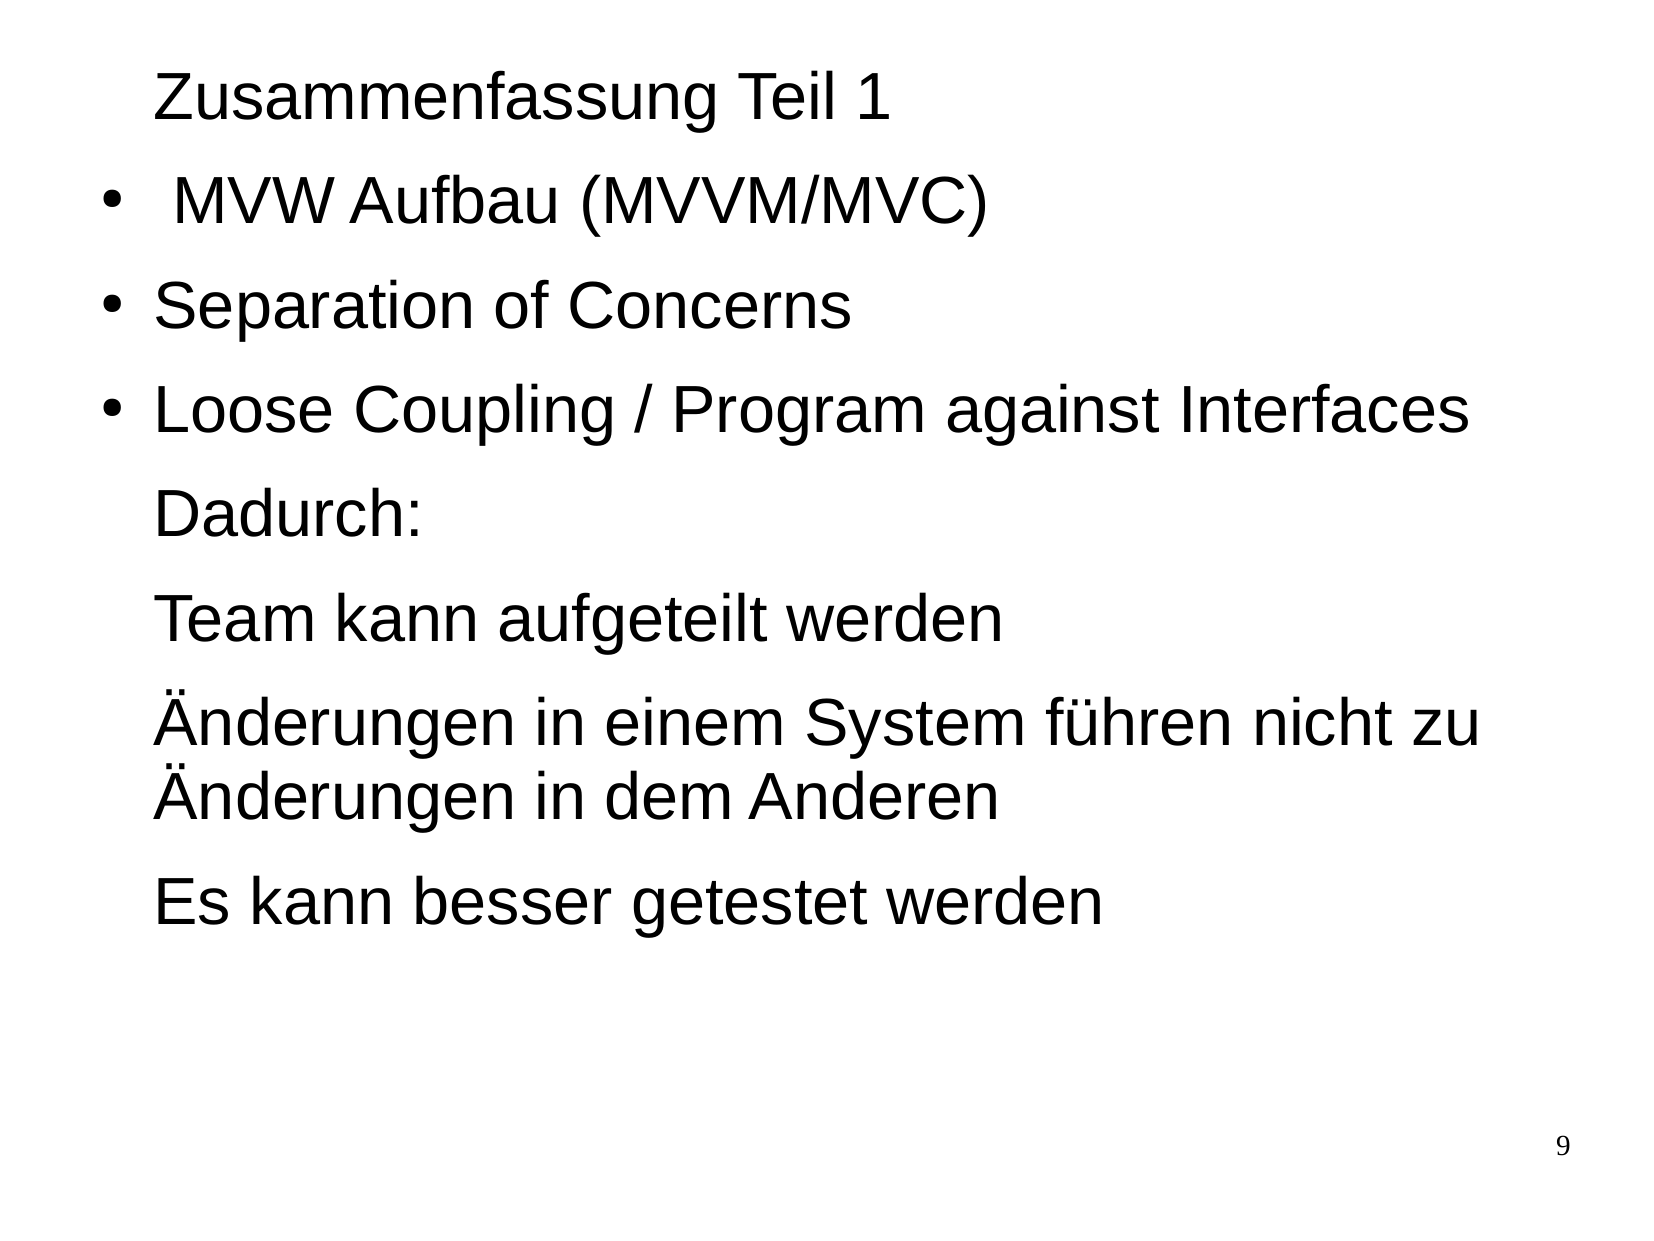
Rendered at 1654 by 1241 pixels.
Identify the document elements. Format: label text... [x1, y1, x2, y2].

list Zusammenfassung Teil 1 MVW Aufbau (MVVM/MVC) Separation of Concerns Loose Coupling / Program against Interfaces Dadurch: Team kann aufgeteilt werden Änderungen in einem System führen nicht zu Änderungen in dem Anderen Es kann besser getestet werden [82, 59, 1571, 1109]
